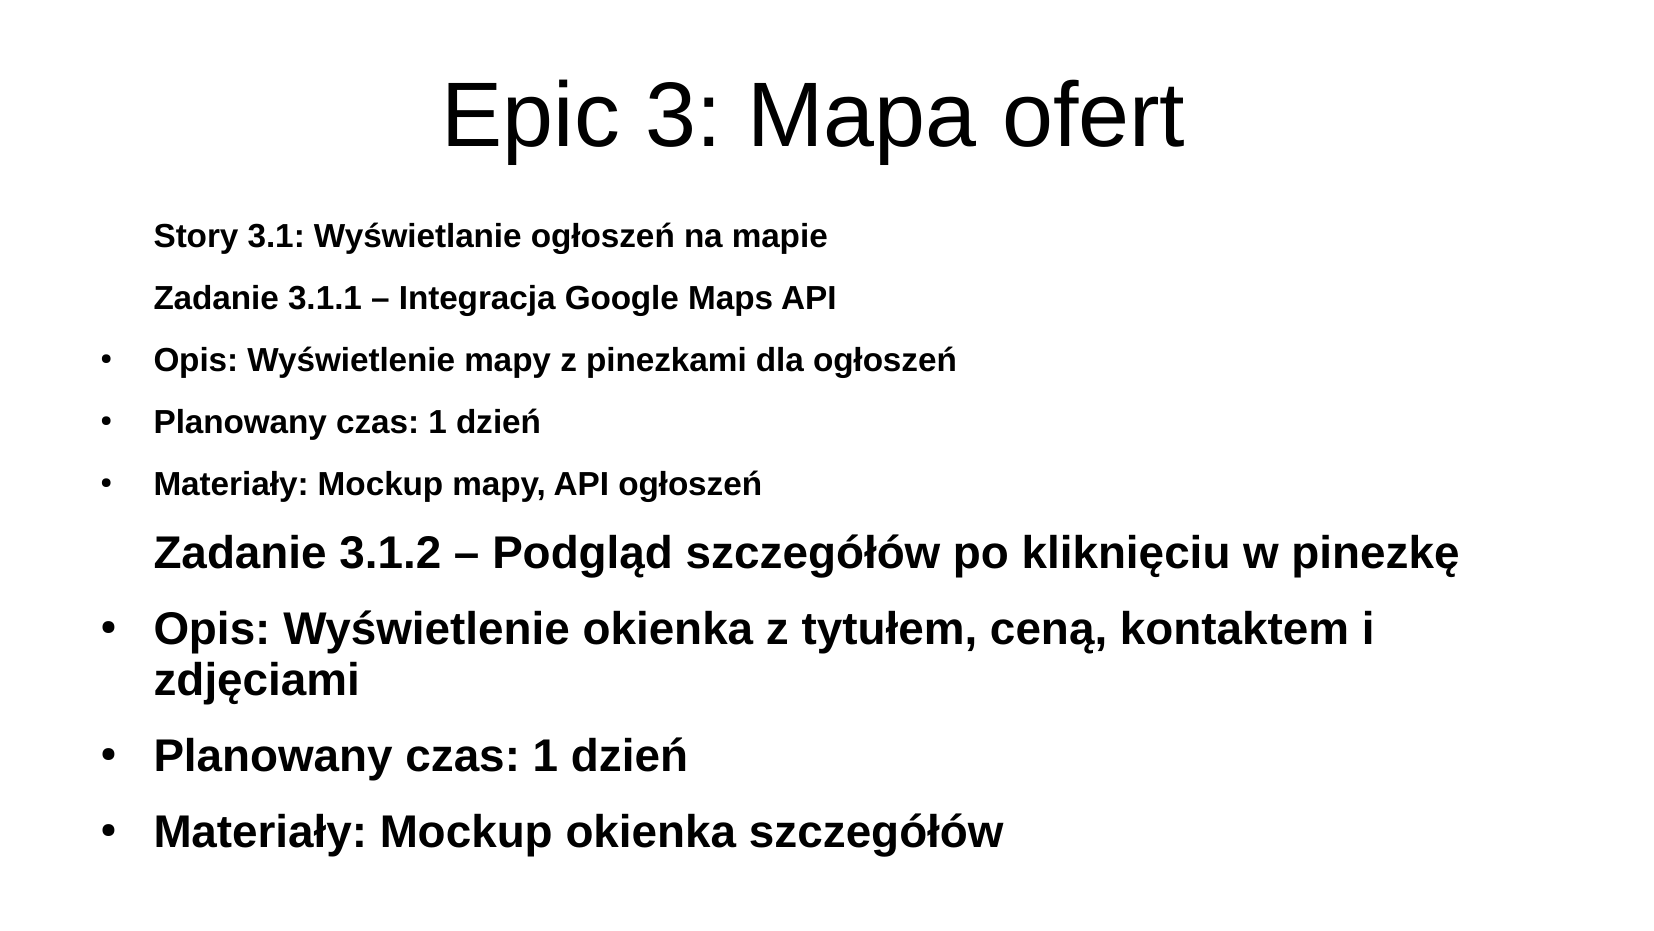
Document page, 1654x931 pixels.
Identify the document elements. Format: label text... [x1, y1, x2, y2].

title Epic 3: Mapa ofert [82, 37, 1571, 193]
list Story 3.1: Wyświetlanie ogłoszeń na mapie Zadanie 3.1.1 – Integracja Google Maps API Opis: Wyświetlenie mapy z pinezkami dla ogłoszeń Planowany czas: 1 dzień Materiały: Mockup mapy, API ogłoszeń Zadanie 3.1.2 – Podgląd szczegółów po kliknięciu w pinezkę Opis: Wyświetlenie okienka z tytułem, ceną, kontaktem i zdjęciami Planowany czas: 1 dzień Materiały: Mockup okienka szczegółów [82, 217, 1571, 886]
